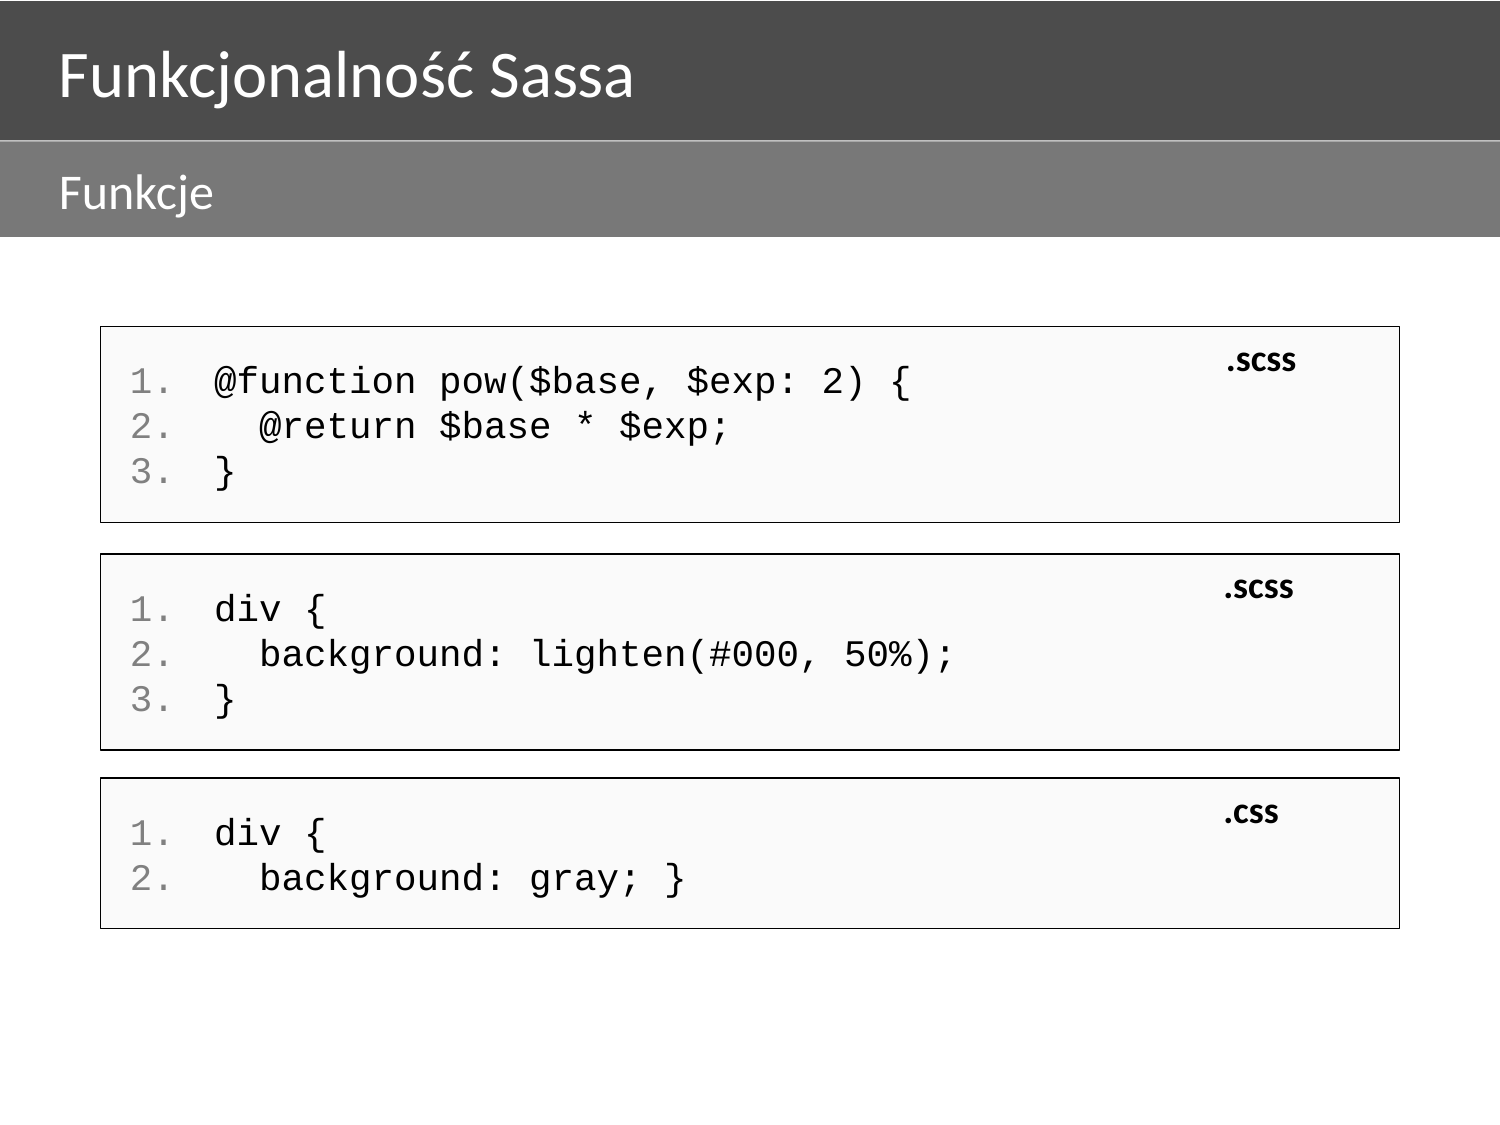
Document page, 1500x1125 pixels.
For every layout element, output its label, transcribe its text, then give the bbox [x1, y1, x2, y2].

text_box @function pow($base, $exp: 2) { @return $base * $exp; } [100, 326, 1400, 523]
text_box Funkcjonalność Sassa [0, 1, 1500, 140]
text_box Funkcje [0, 141, 1500, 237]
text_box .scss [1210, 326, 1400, 388]
text_box .css [1208, 778, 1398, 839]
text_box div { background: gray; } [100, 778, 1400, 929]
text_box div { background: lighten(#000, 50%); } [100, 553, 1400, 750]
text_box .scss [1208, 553, 1398, 615]
